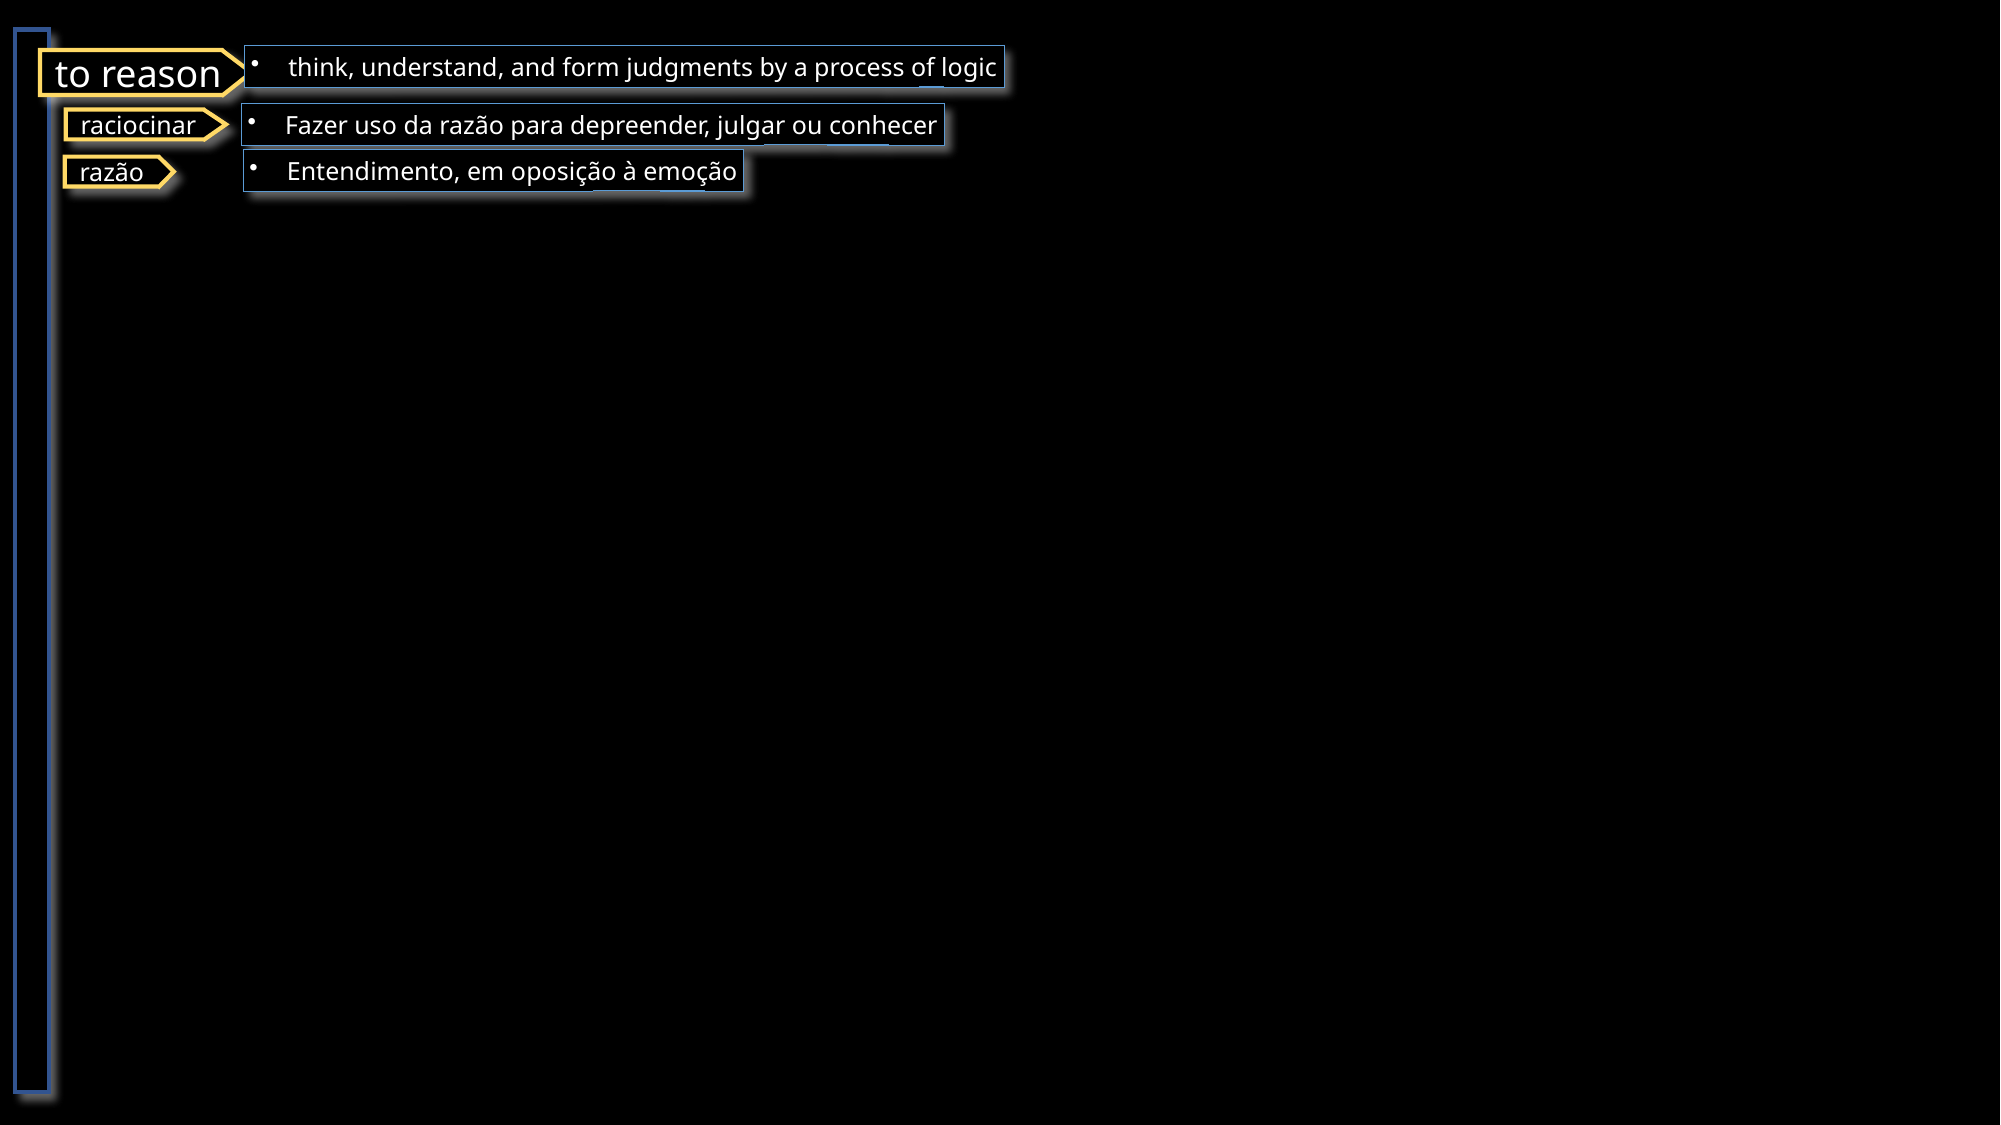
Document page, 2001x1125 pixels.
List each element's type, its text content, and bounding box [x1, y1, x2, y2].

text_box raciocinar [65, 109, 226, 140]
text_box Fazer uso da razão para depreender, julgar ou conhecer [241, 103, 945, 146]
text_box razão [64, 156, 174, 187]
text_box think, understand, and form judgments by a process of logic [244, 45, 1005, 88]
text_box Entendimento, em oposição à emoção [243, 149, 744, 192]
text_box to reason [40, 50, 244, 96]
text_box [14, 29, 49, 1093]
